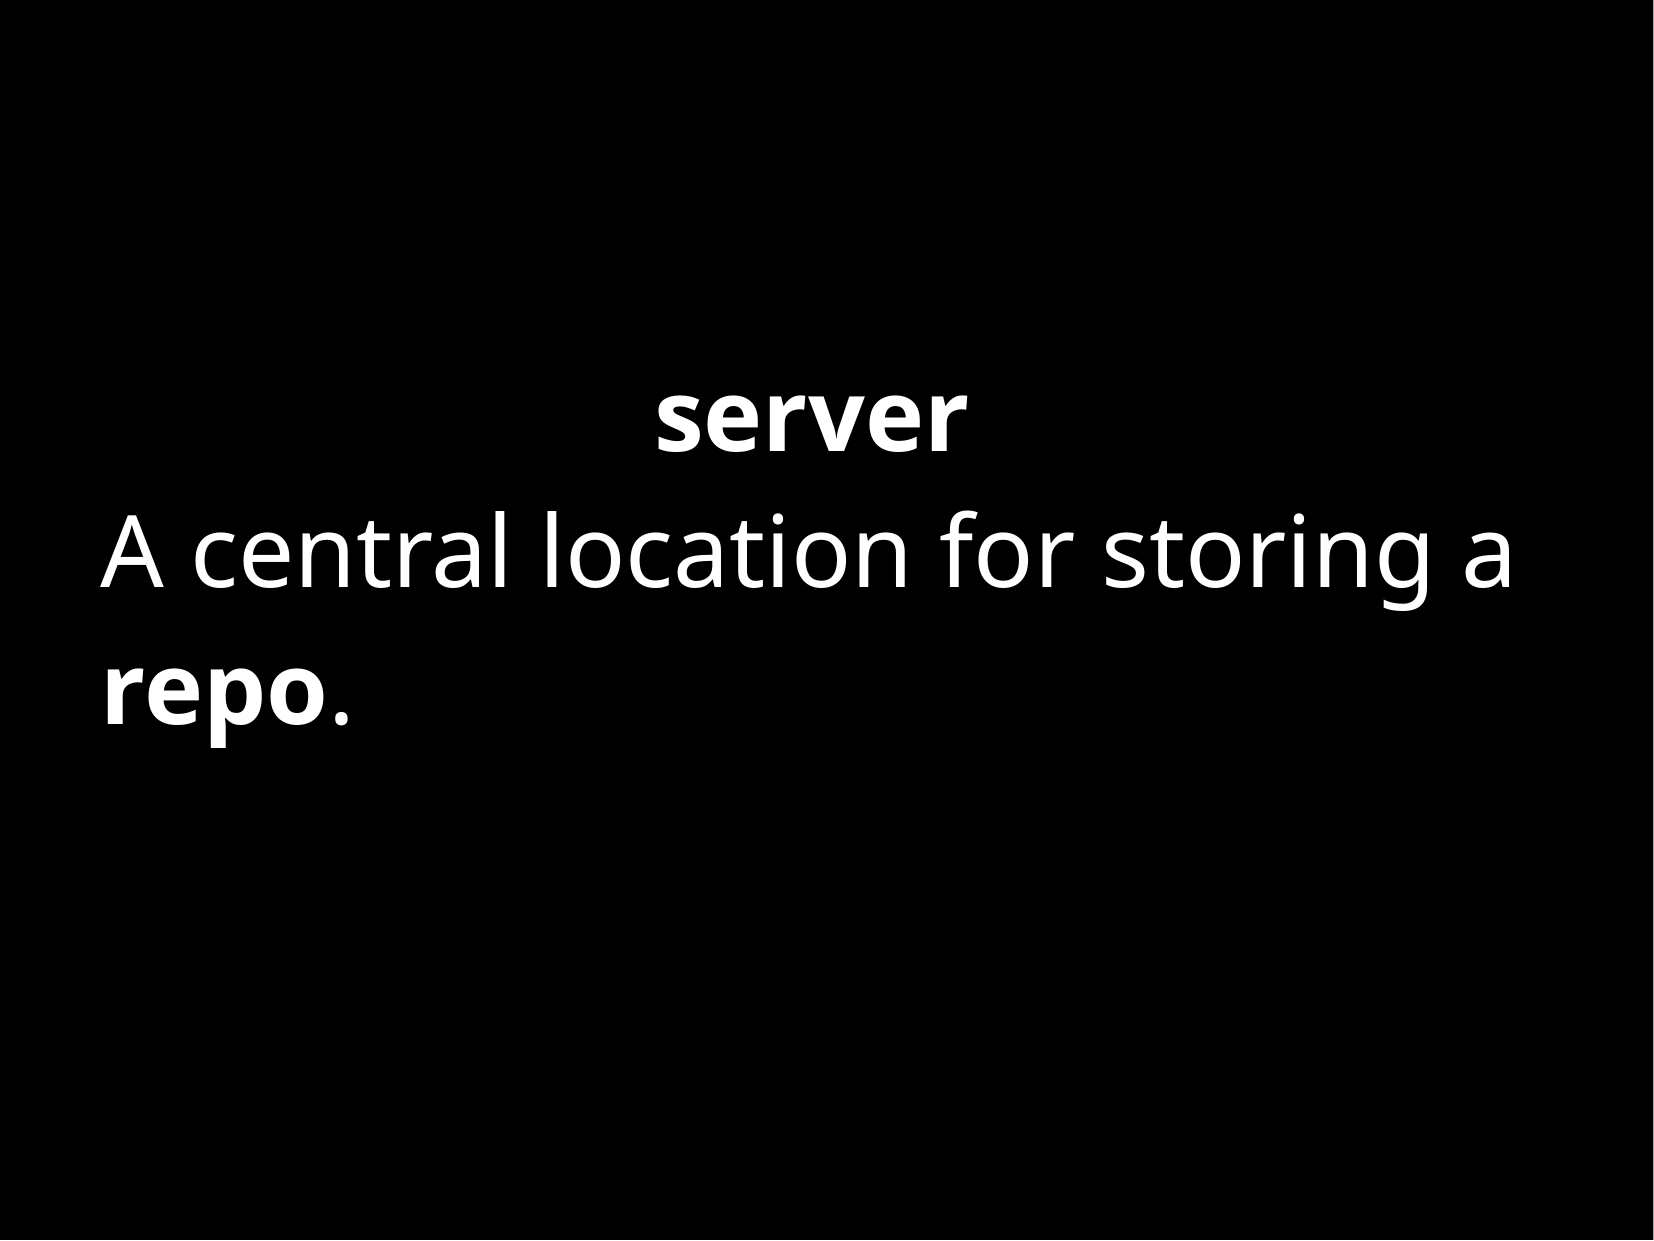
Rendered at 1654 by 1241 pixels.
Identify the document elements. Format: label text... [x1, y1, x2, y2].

subtitle server A central location for storing a repo. [88, 88, 1536, 1010]
